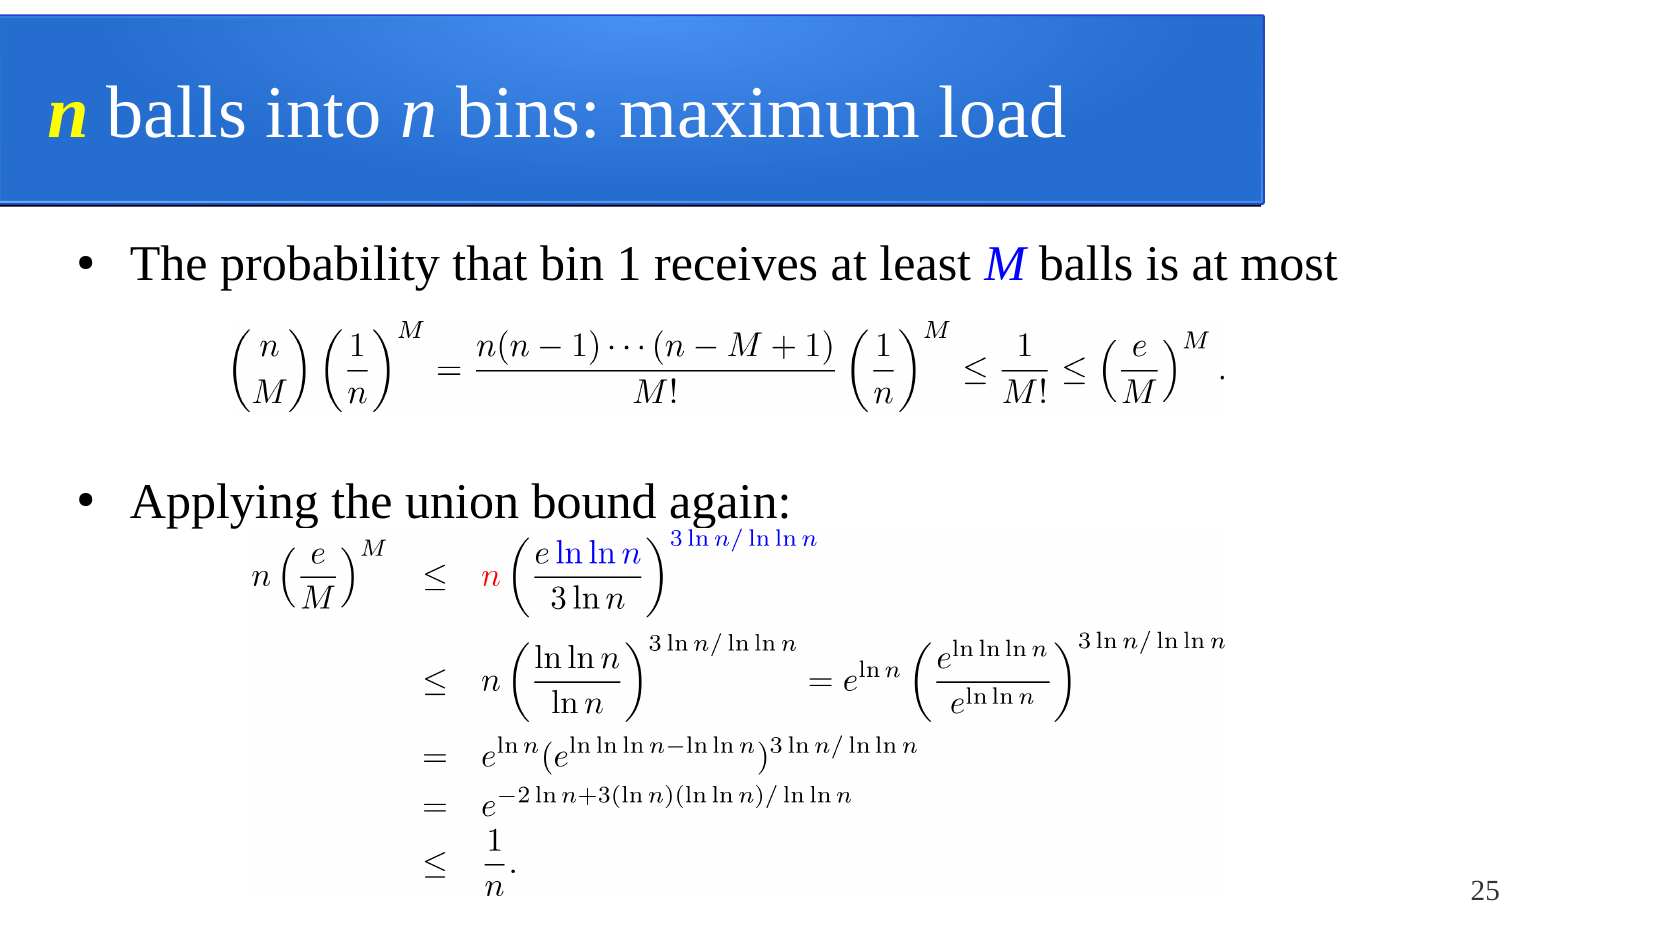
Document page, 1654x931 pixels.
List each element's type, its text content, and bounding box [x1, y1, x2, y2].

list The probability that bin 1 receives at least M balls is at most Applying the union bound again: [59, 236, 1548, 776]
picture [252, 528, 1225, 896]
picture [233, 321, 1224, 412]
title n balls into n bins: maximum load [47, 35, 1199, 189]
